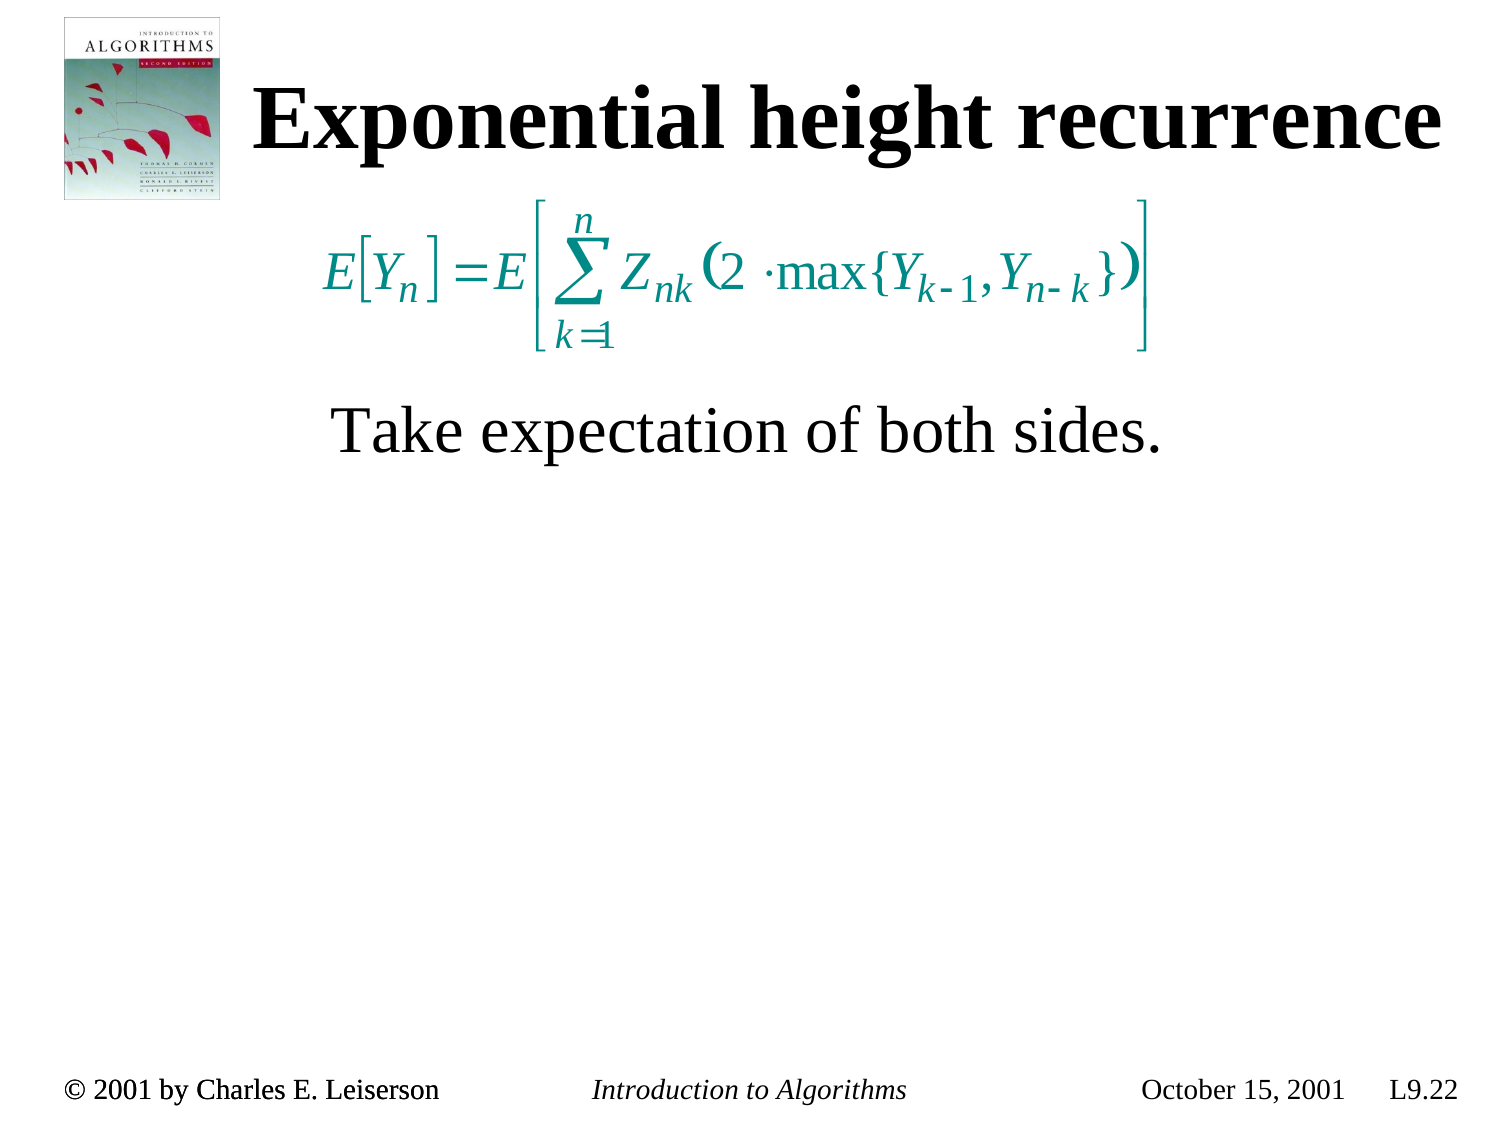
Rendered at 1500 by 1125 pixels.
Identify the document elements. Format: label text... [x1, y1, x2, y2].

text_box Take expectation of both sides. [315, 378, 1180, 474]
text_box Exponential height recurrence [237, 24, 1476, 213]
text_box October 15, 2001 L9.<number> [1033, 1062, 1474, 1113]
picture [64, 17, 220, 200]
text_box Introduction to Algorithms [577, 1062, 923, 1113]
chart [318, 195, 1160, 355]
